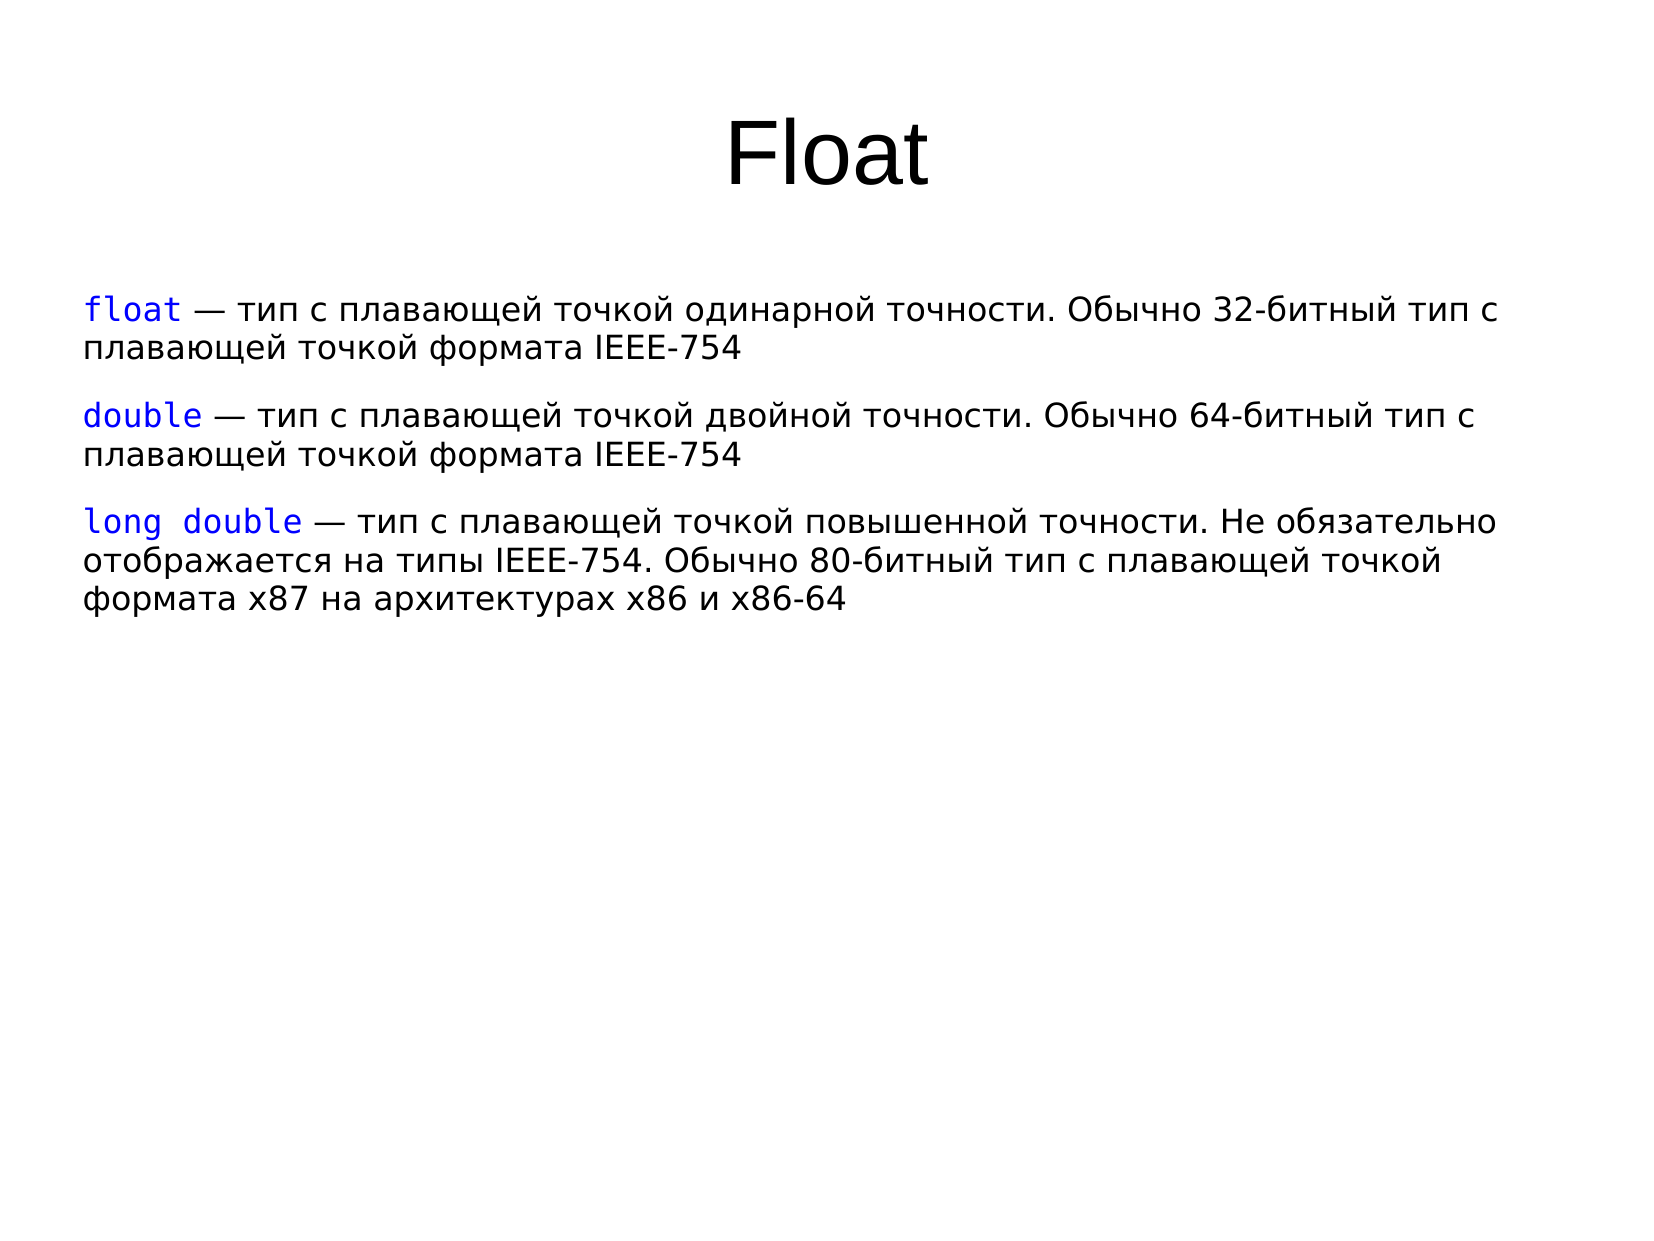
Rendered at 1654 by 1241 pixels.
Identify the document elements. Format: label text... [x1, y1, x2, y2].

list float — тип с плавающей точкой одинарной точности. Обычно 32-битный тип с плавающей точкой формата IEEE-754 double — тип с плавающей точкой двойной точности. Обычно 64-битный тип с плавающей точкой формата IEEE-754 long double — тип с плавающей точкой повышенной точности. Не обязательно отображается на типы IEEE-754. Обычно 80-битный тип с плавающей точкой формата x87 на архитектурах x86 и x86-64 [82, 290, 1571, 1010]
title Float [82, 49, 1571, 257]
